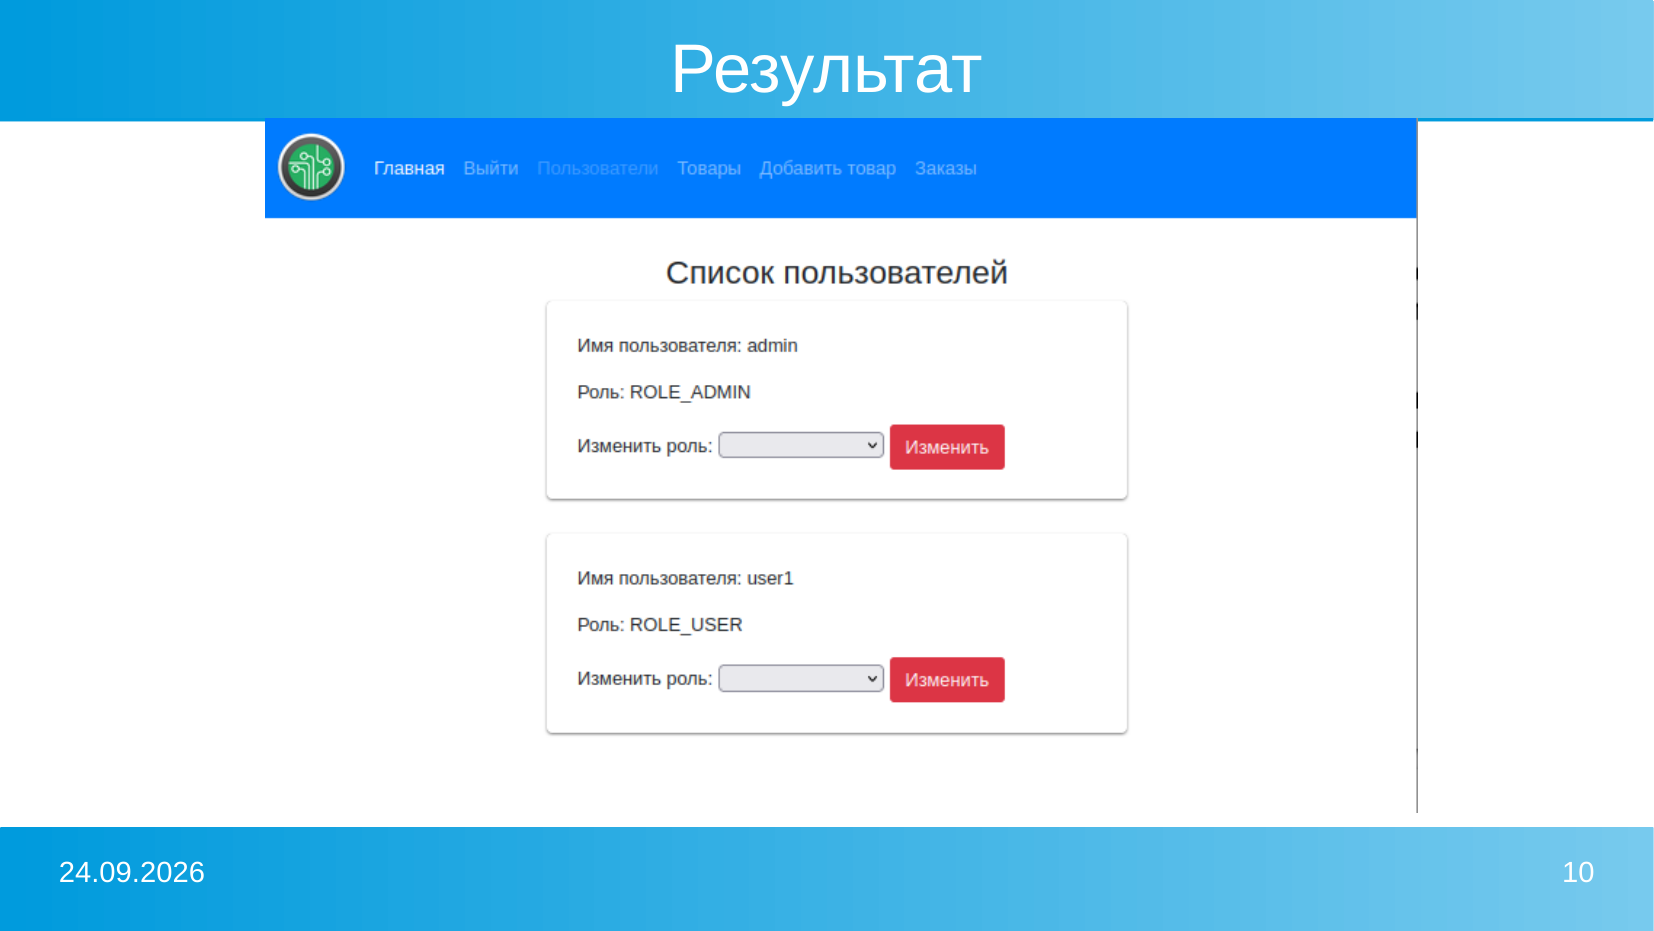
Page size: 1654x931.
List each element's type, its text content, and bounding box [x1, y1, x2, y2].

title Результат [59, 29, 1595, 108]
picture [265, 118, 1418, 813]
